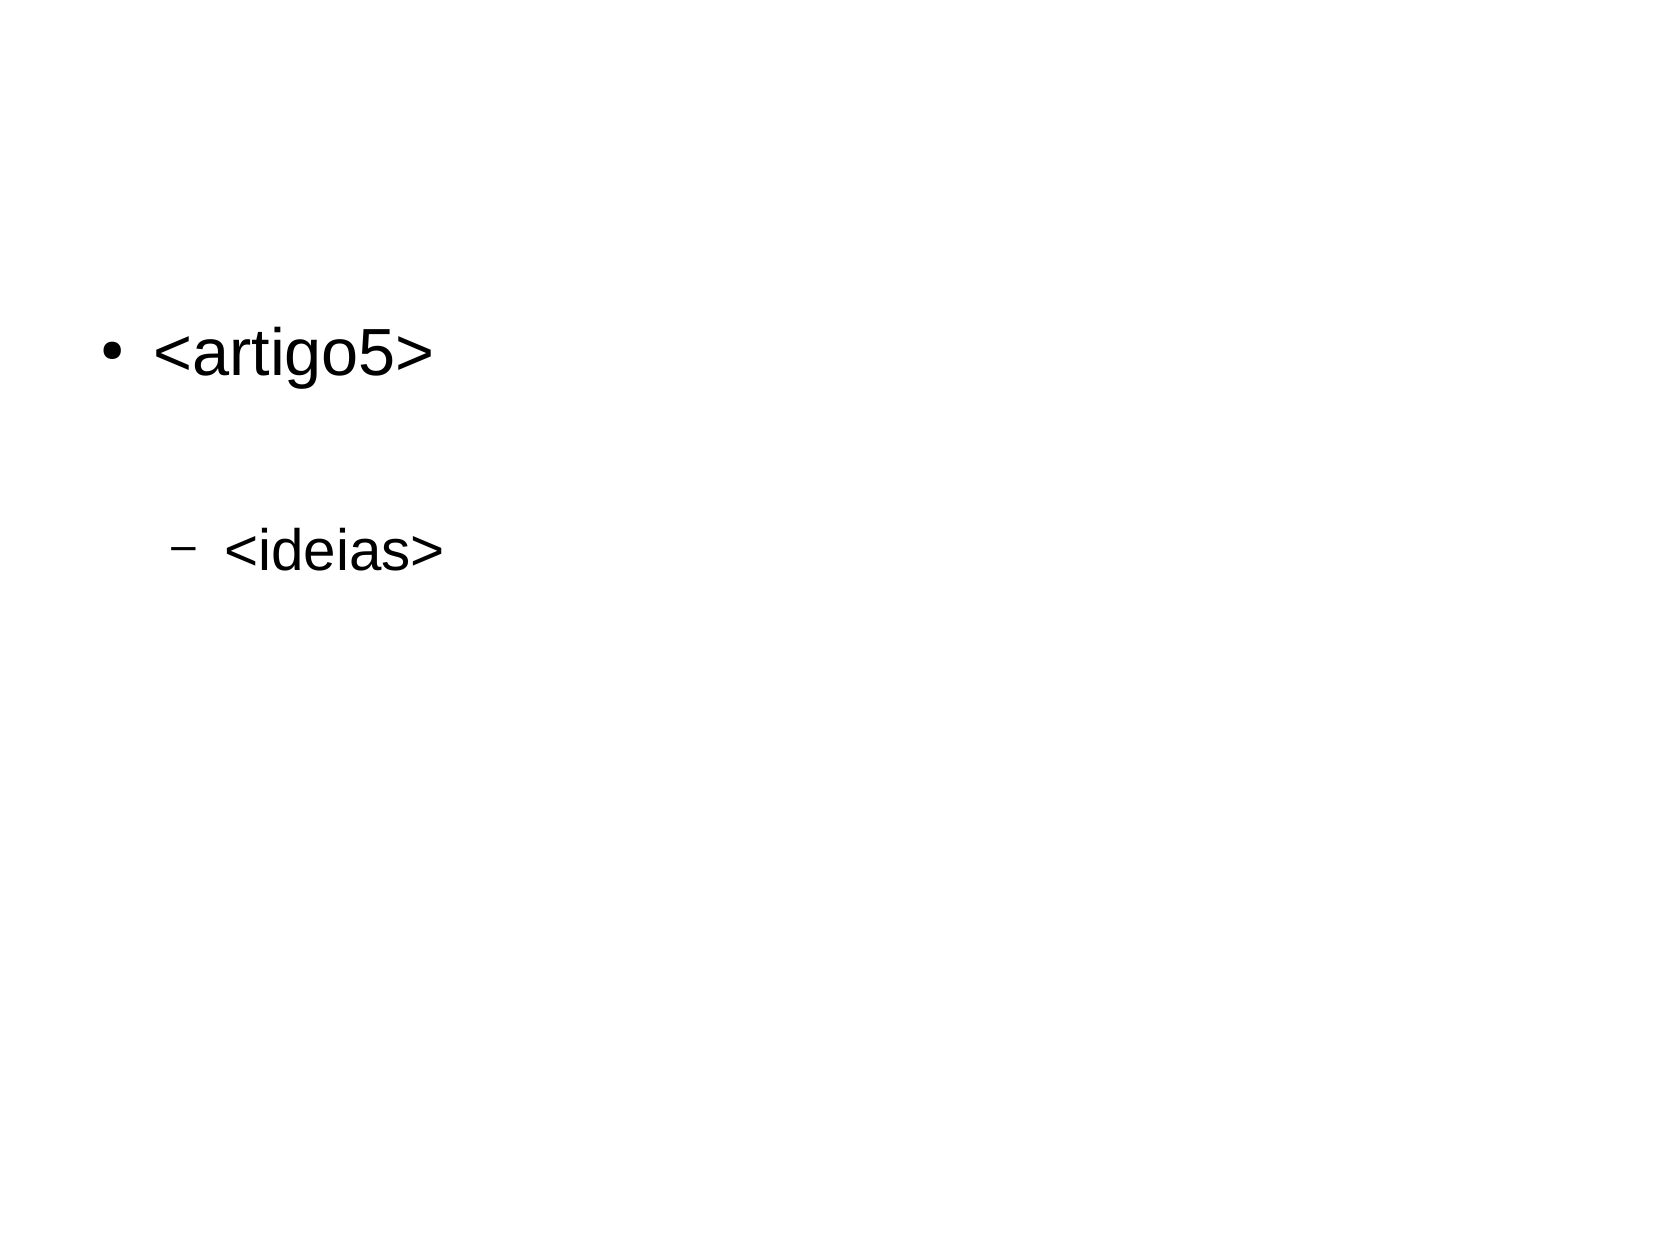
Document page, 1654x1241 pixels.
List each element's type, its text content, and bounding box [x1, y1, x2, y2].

list <artigo5> <ideias> [82, 106, 1571, 1123]
